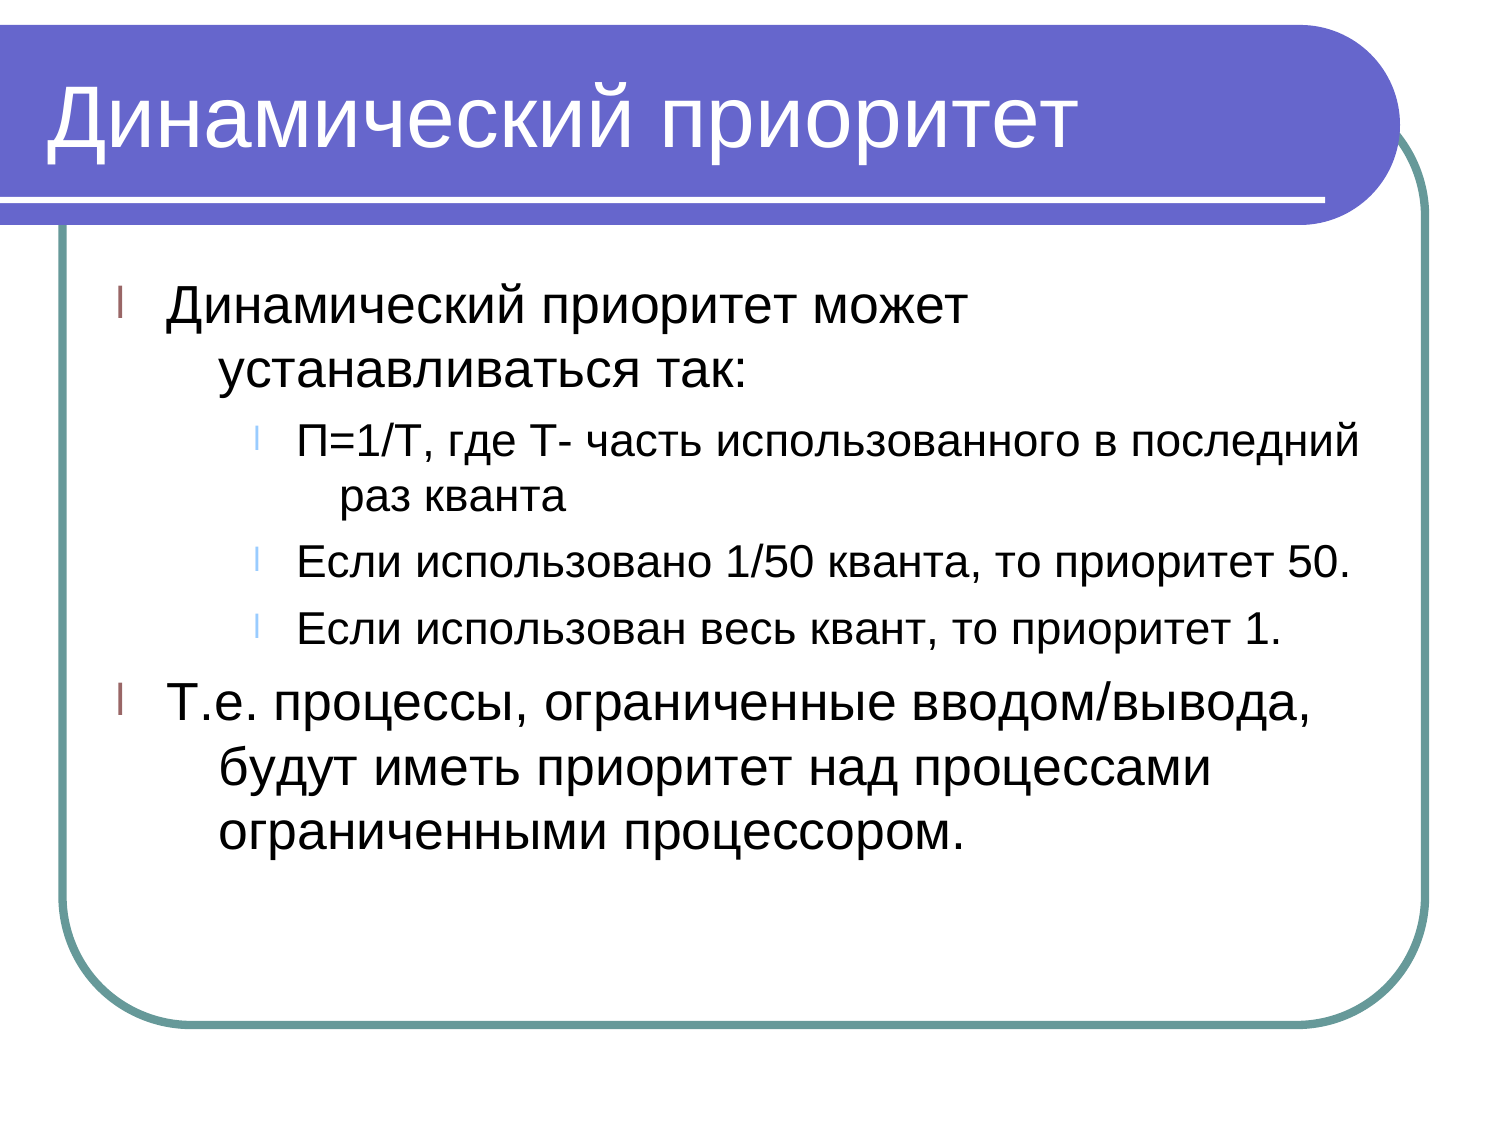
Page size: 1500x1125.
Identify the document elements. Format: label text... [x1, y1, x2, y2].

list Динамический приоритет может устанавливаться так: П=1/Т, где Т- часть использованного в последний раз кванта Если использовано 1/50 кванта, то приоритет 50. Если использован весь квант, то приоритет 1. Т.е. процессы, ограниченные вводом/вывода, будут иметь приоритет над процессами ограниченными процессором. [99, 262, 1400, 988]
title Динамический приоритет [32, 37, 1347, 188]
